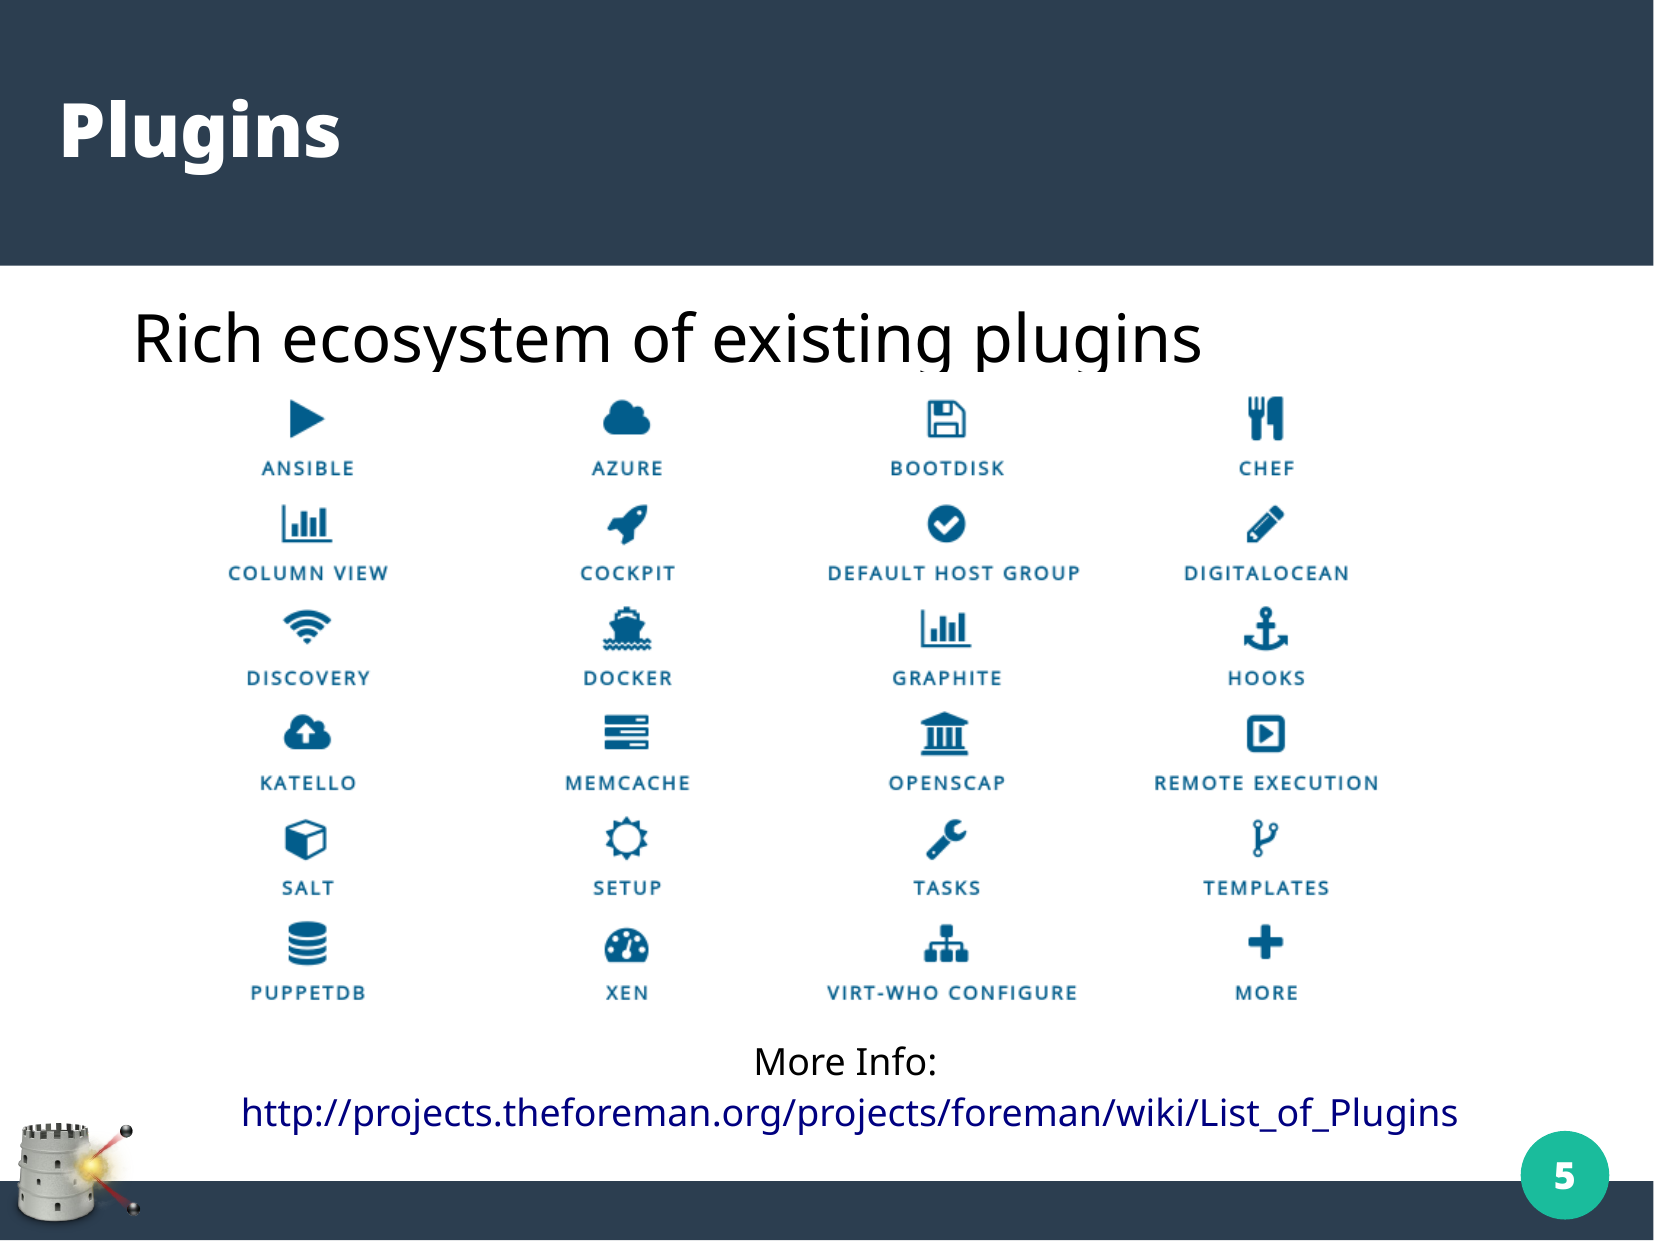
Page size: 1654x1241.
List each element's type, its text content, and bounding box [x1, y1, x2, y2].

picture [5, 1104, 148, 1241]
title Plugins [59, 49, 1595, 207]
text_box More Info: http://projects.theforeman.org/projects/foreman/wiki/List_of_Plugins [147, 1028, 1554, 1174]
text_box Rich ecosystem of existing plugins [82, 283, 1394, 377]
picture [171, 372, 1441, 1035]
